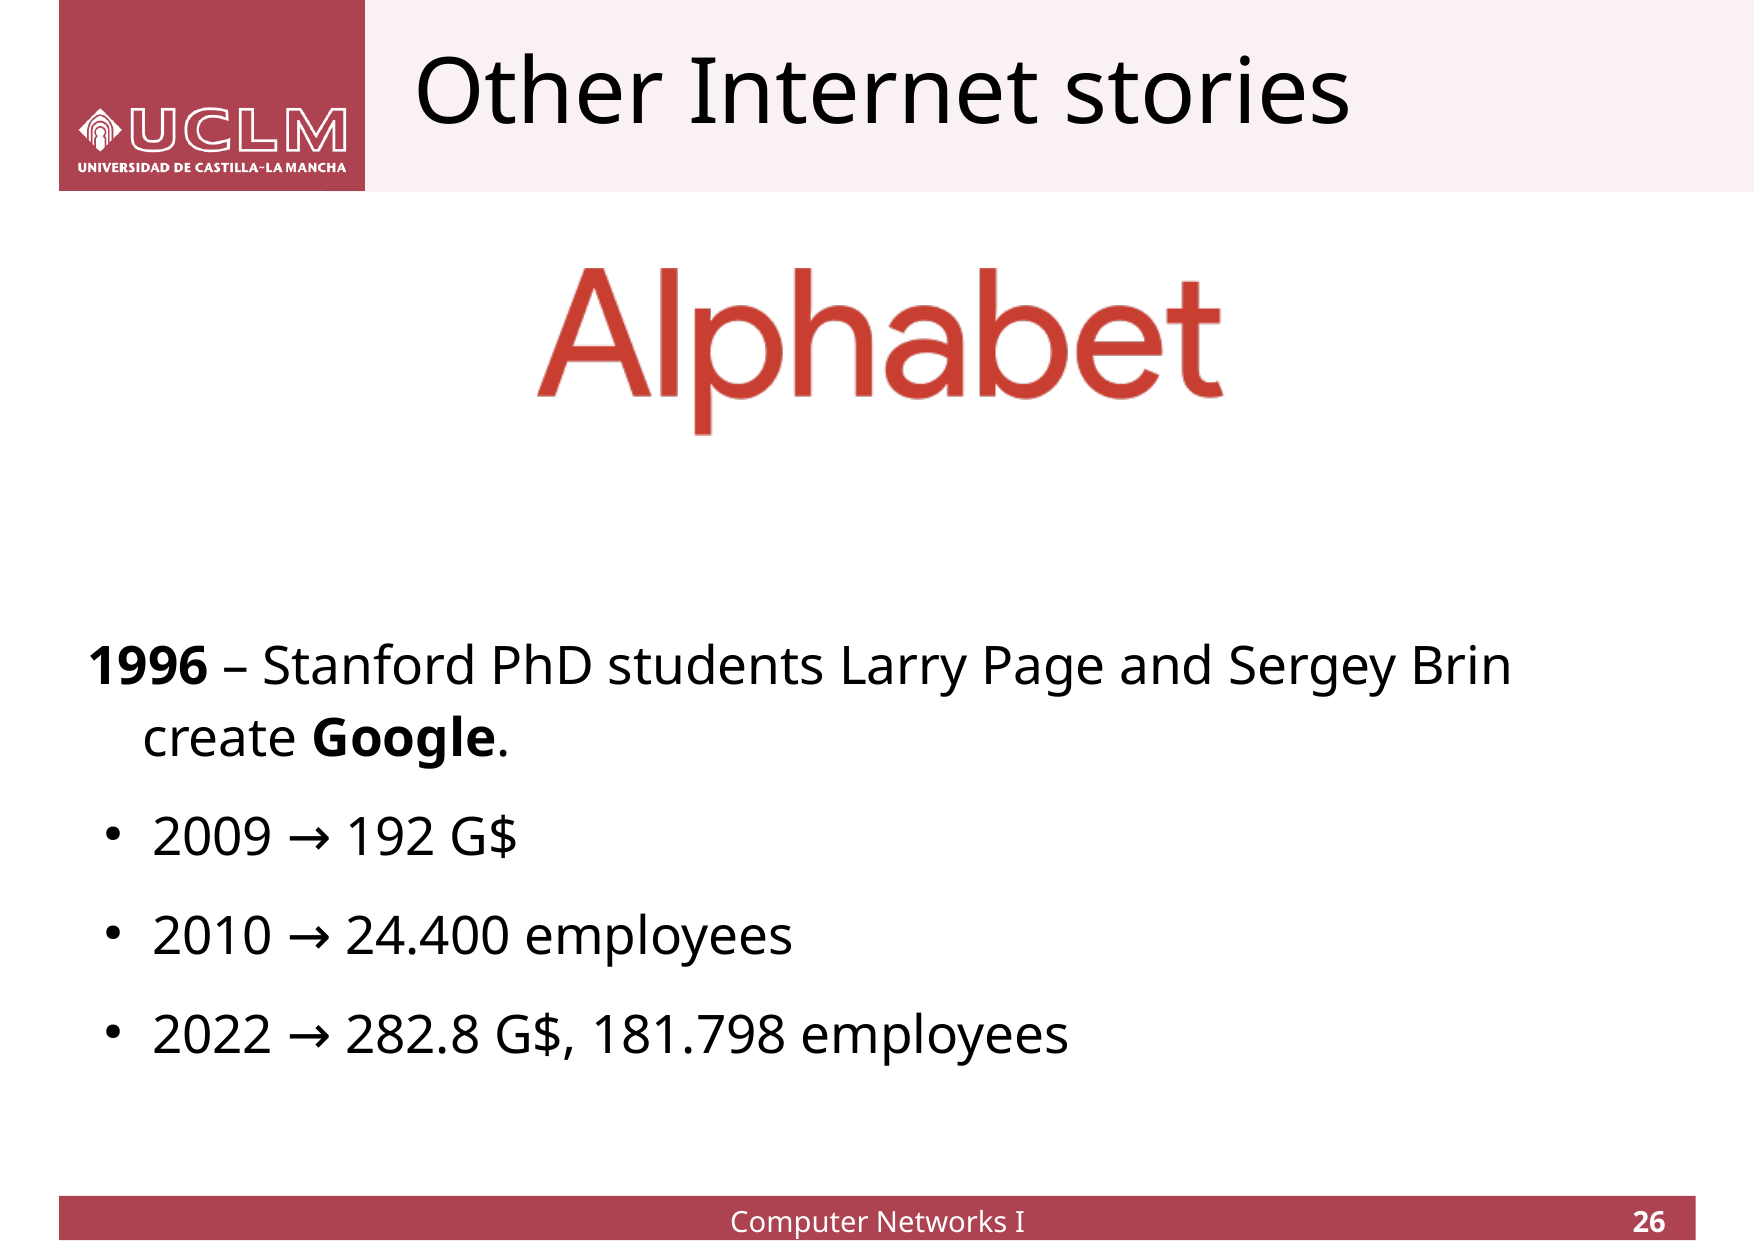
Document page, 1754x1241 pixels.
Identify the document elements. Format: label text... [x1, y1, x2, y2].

picture [59, 0, 365, 191]
picture [537, 268, 1226, 436]
list 1996 – Stanford PhD students Larry Page and Sergey Brin create Google. 2009 → 192 G$ 2010 → 24.400 employees 2022 → 282.8 G$, 181.798 employees [87, 627, 1667, 1074]
title Other Internet stories [413, 0, 1667, 198]
